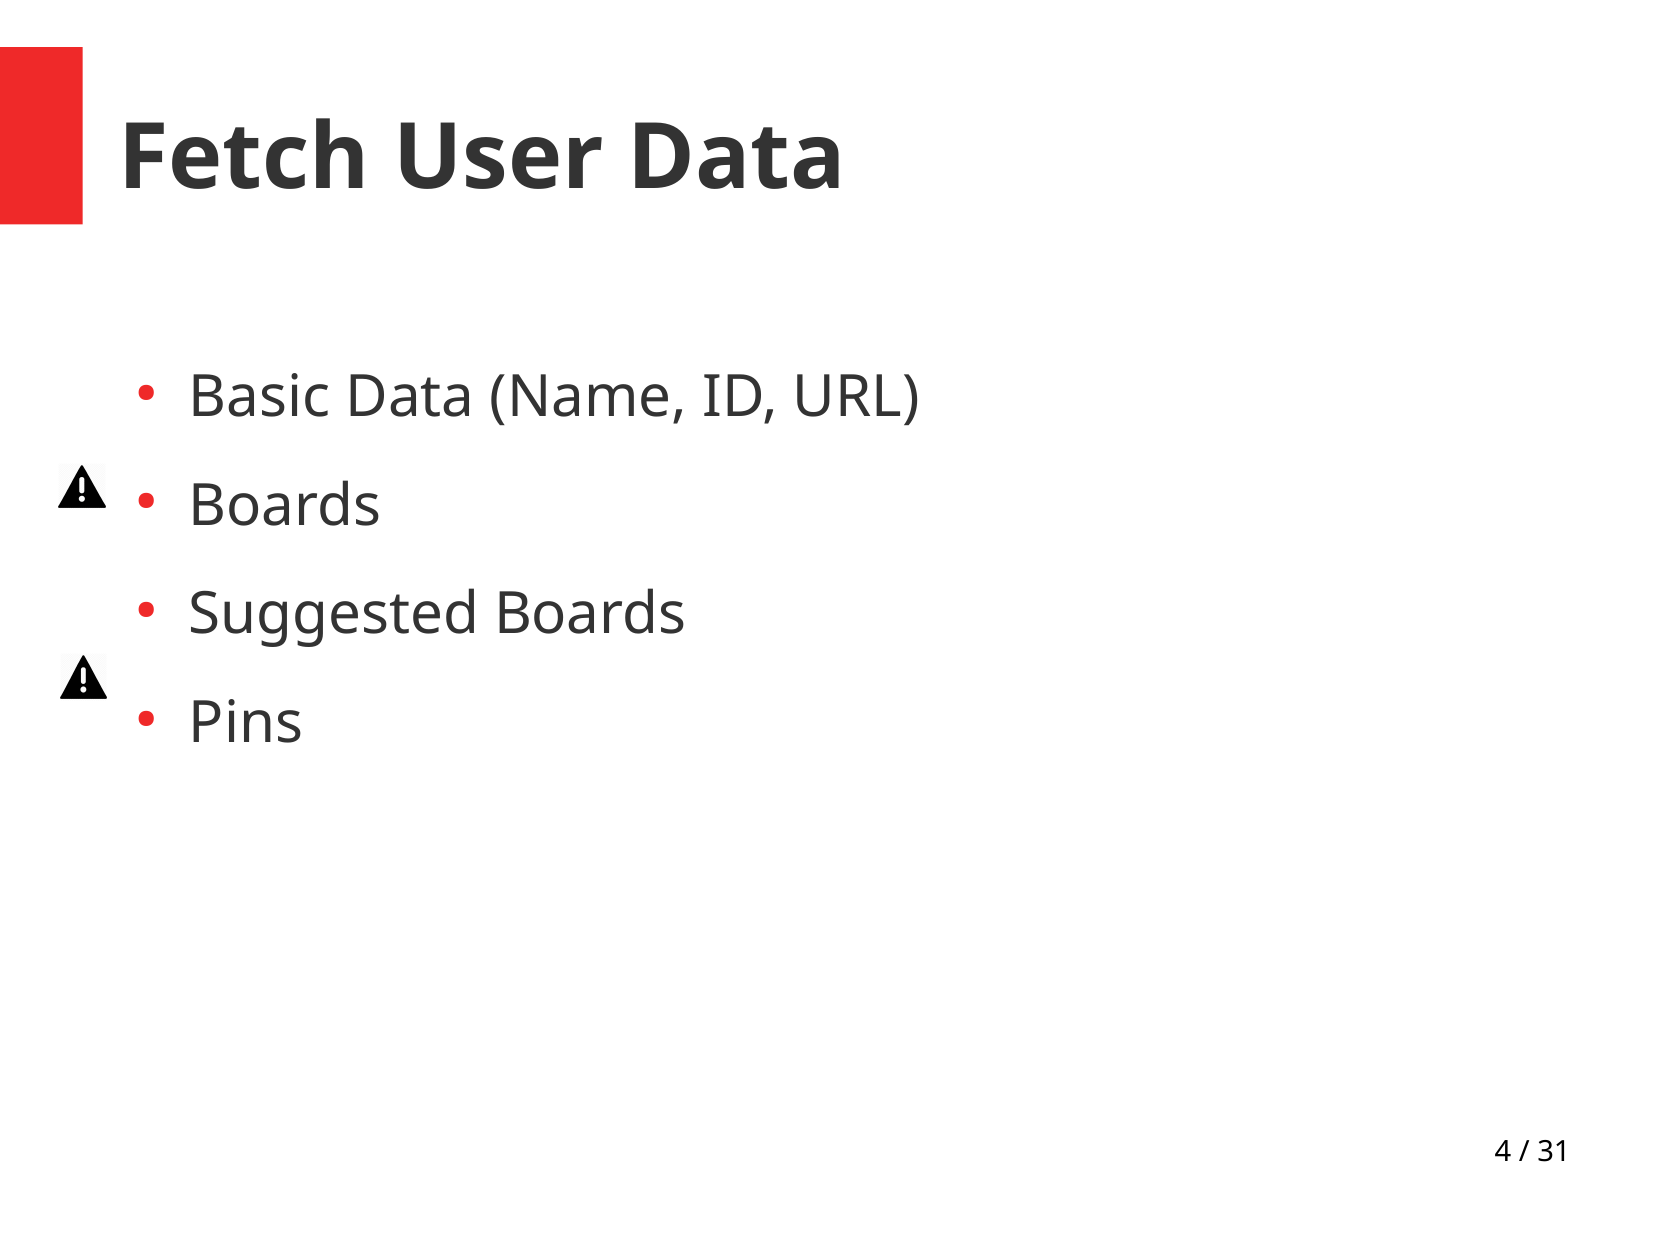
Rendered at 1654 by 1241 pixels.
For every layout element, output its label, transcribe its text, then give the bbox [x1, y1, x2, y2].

title Fetch User Data [118, 49, 1571, 257]
list Basic Data (Name, ID, URL) Boards Suggested Boards Pins [118, 354, 1536, 1074]
picture [60, 653, 107, 701]
picture [58, 463, 106, 511]
